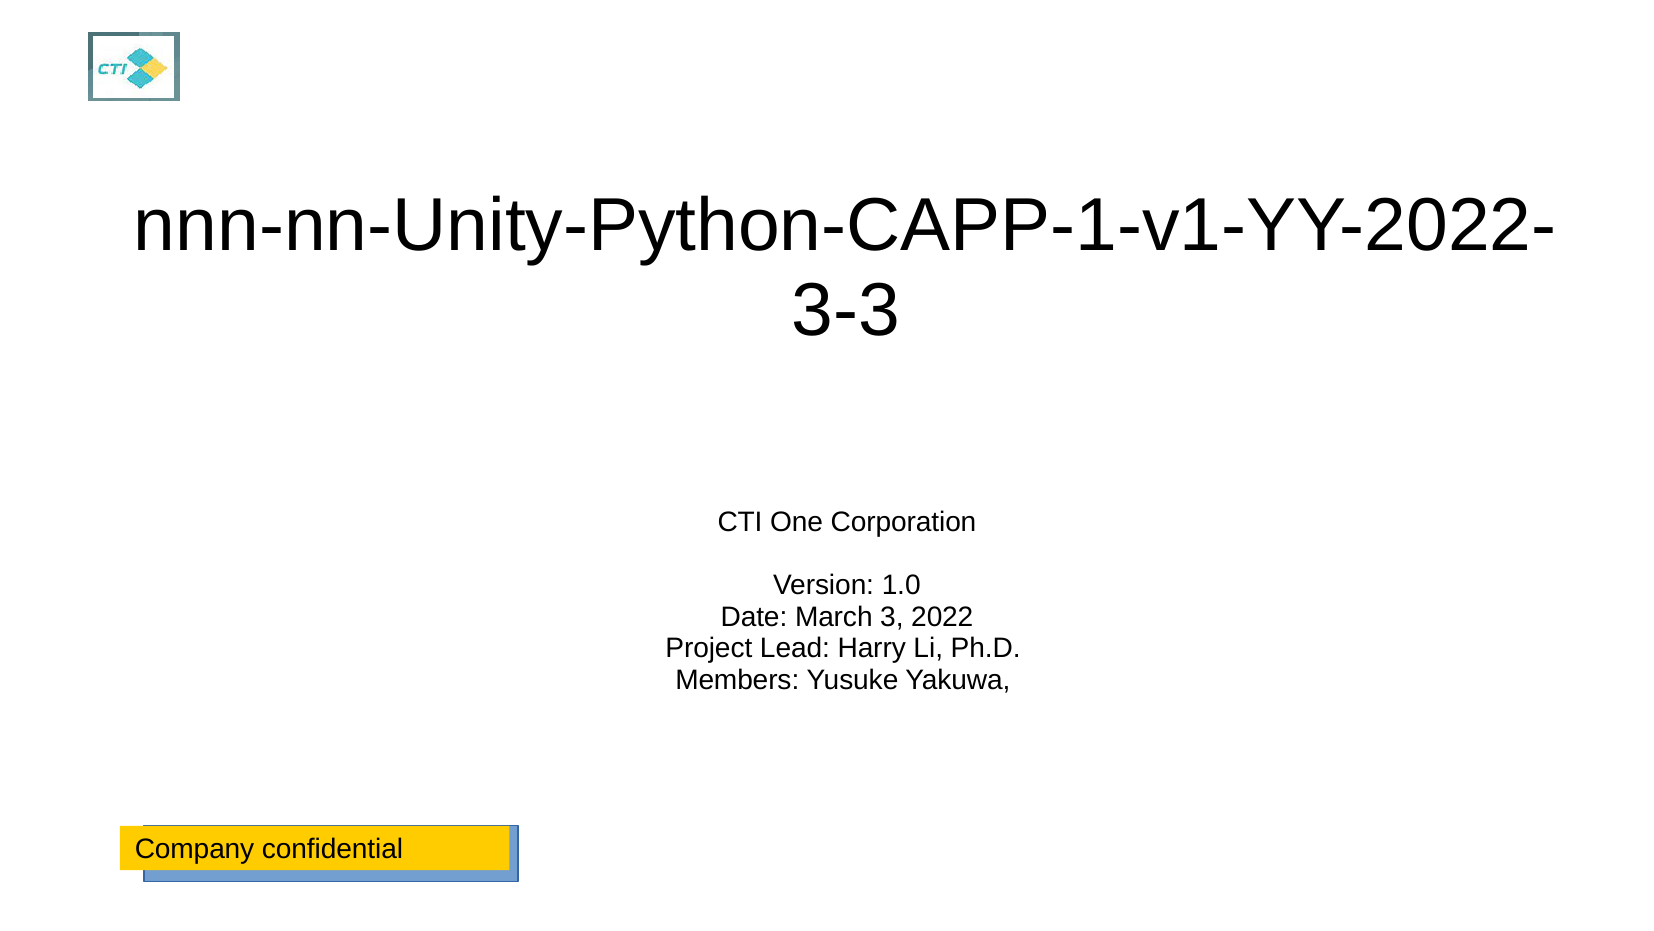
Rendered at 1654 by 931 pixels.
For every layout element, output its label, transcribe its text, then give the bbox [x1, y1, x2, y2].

text_box CTI One Corporation Version: 1.0 Date: March 3, 2022 Project Lead: Harry Li, Ph.D. Members: Yusuke Yakuwa, [314, 498, 1380, 892]
text_box nnn-nn-Unity-Python-CAPP-1-v1-YY-2022-3-3 [102, 188, 1590, 348]
text_box Company confidential [119, 825, 510, 871]
picture [88, 32, 180, 101]
text_box [143, 825, 519, 882]
